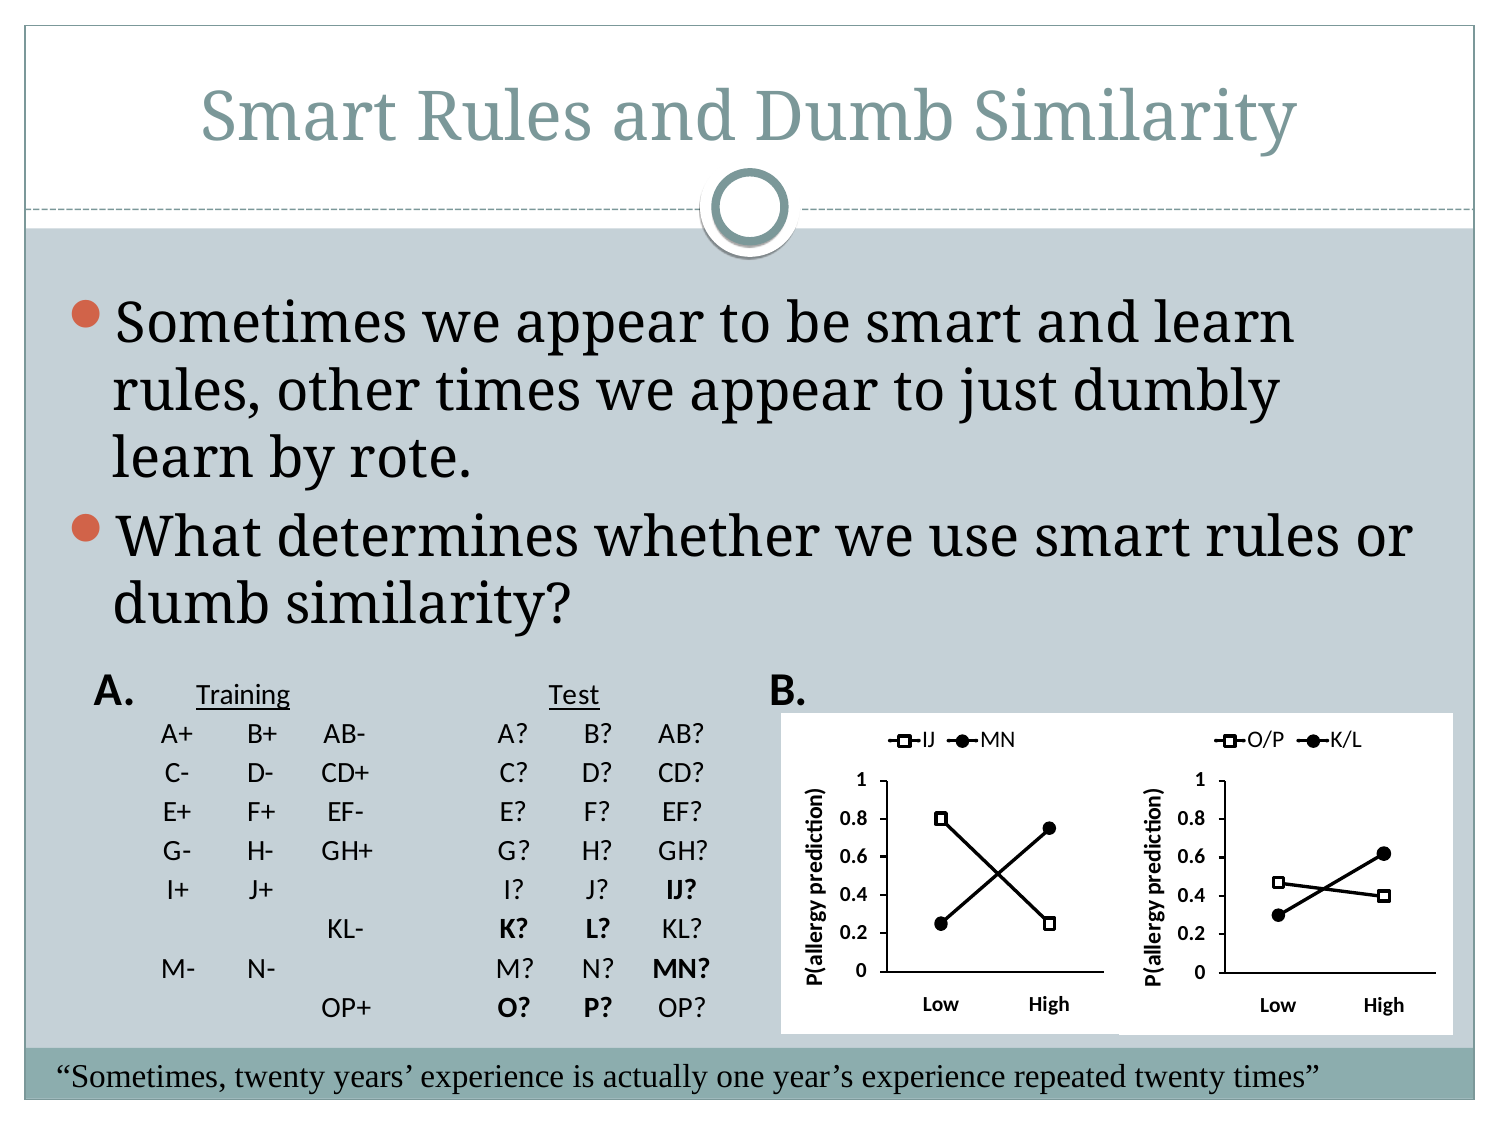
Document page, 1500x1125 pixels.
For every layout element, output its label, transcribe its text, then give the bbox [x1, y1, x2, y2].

picture [64, 645, 1454, 1035]
text_box “Sometimes, twenty years’ experience is actually one year’s experience repeated twenty times” [41, 1046, 1483, 1102]
list Sometimes we appear to be smart and learn rules, other times we appear to just dumbly learn by rote. What determines whether we use smart rules or dumb similarity? [53, 278, 1449, 686]
title Smart Rules and Dumb Similarity [49, 37, 1450, 162]
